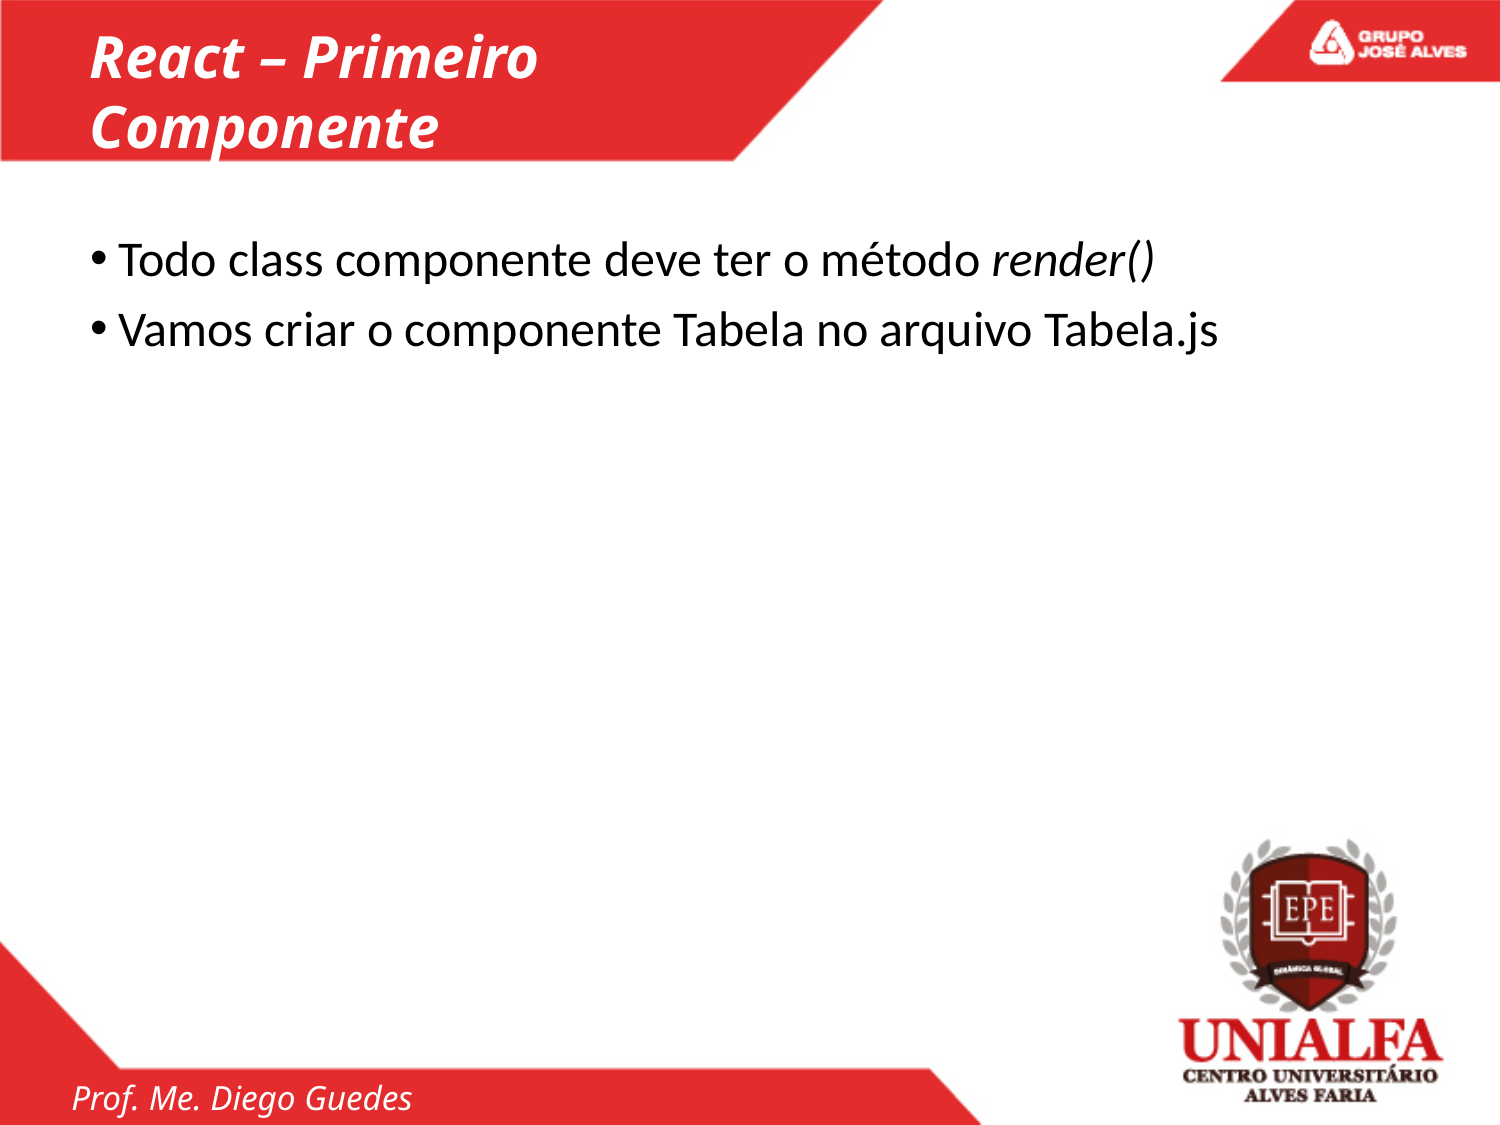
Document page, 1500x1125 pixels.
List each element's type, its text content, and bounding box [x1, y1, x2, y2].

text_box Prof. Me. Diego Guedes [56, 1070, 711, 1125]
picture [0, 0, 1500, 1125]
list Todo class componente deve ter o método render() Vamos criar o componente Tabela no arquivo Tabela.js [75, 225, 1426, 933]
text_box React – Primeiro Componente [75, 12, 740, 168]
